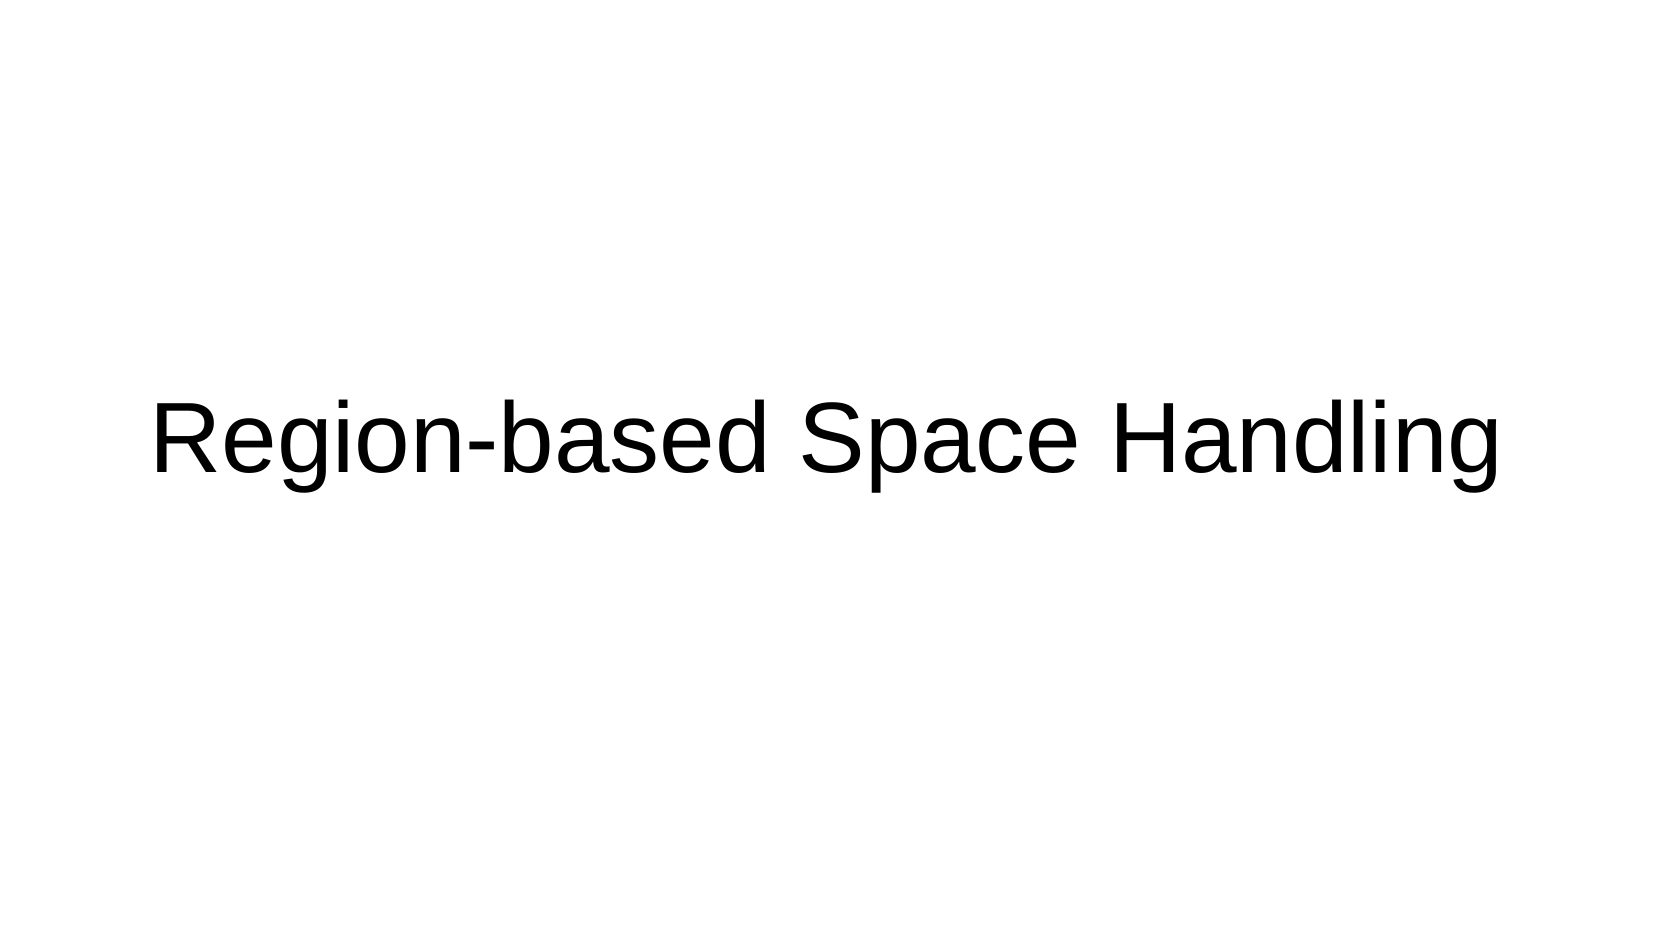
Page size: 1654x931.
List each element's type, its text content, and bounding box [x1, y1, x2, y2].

text_box Region-based Space Handling [82, 108, 1571, 767]
